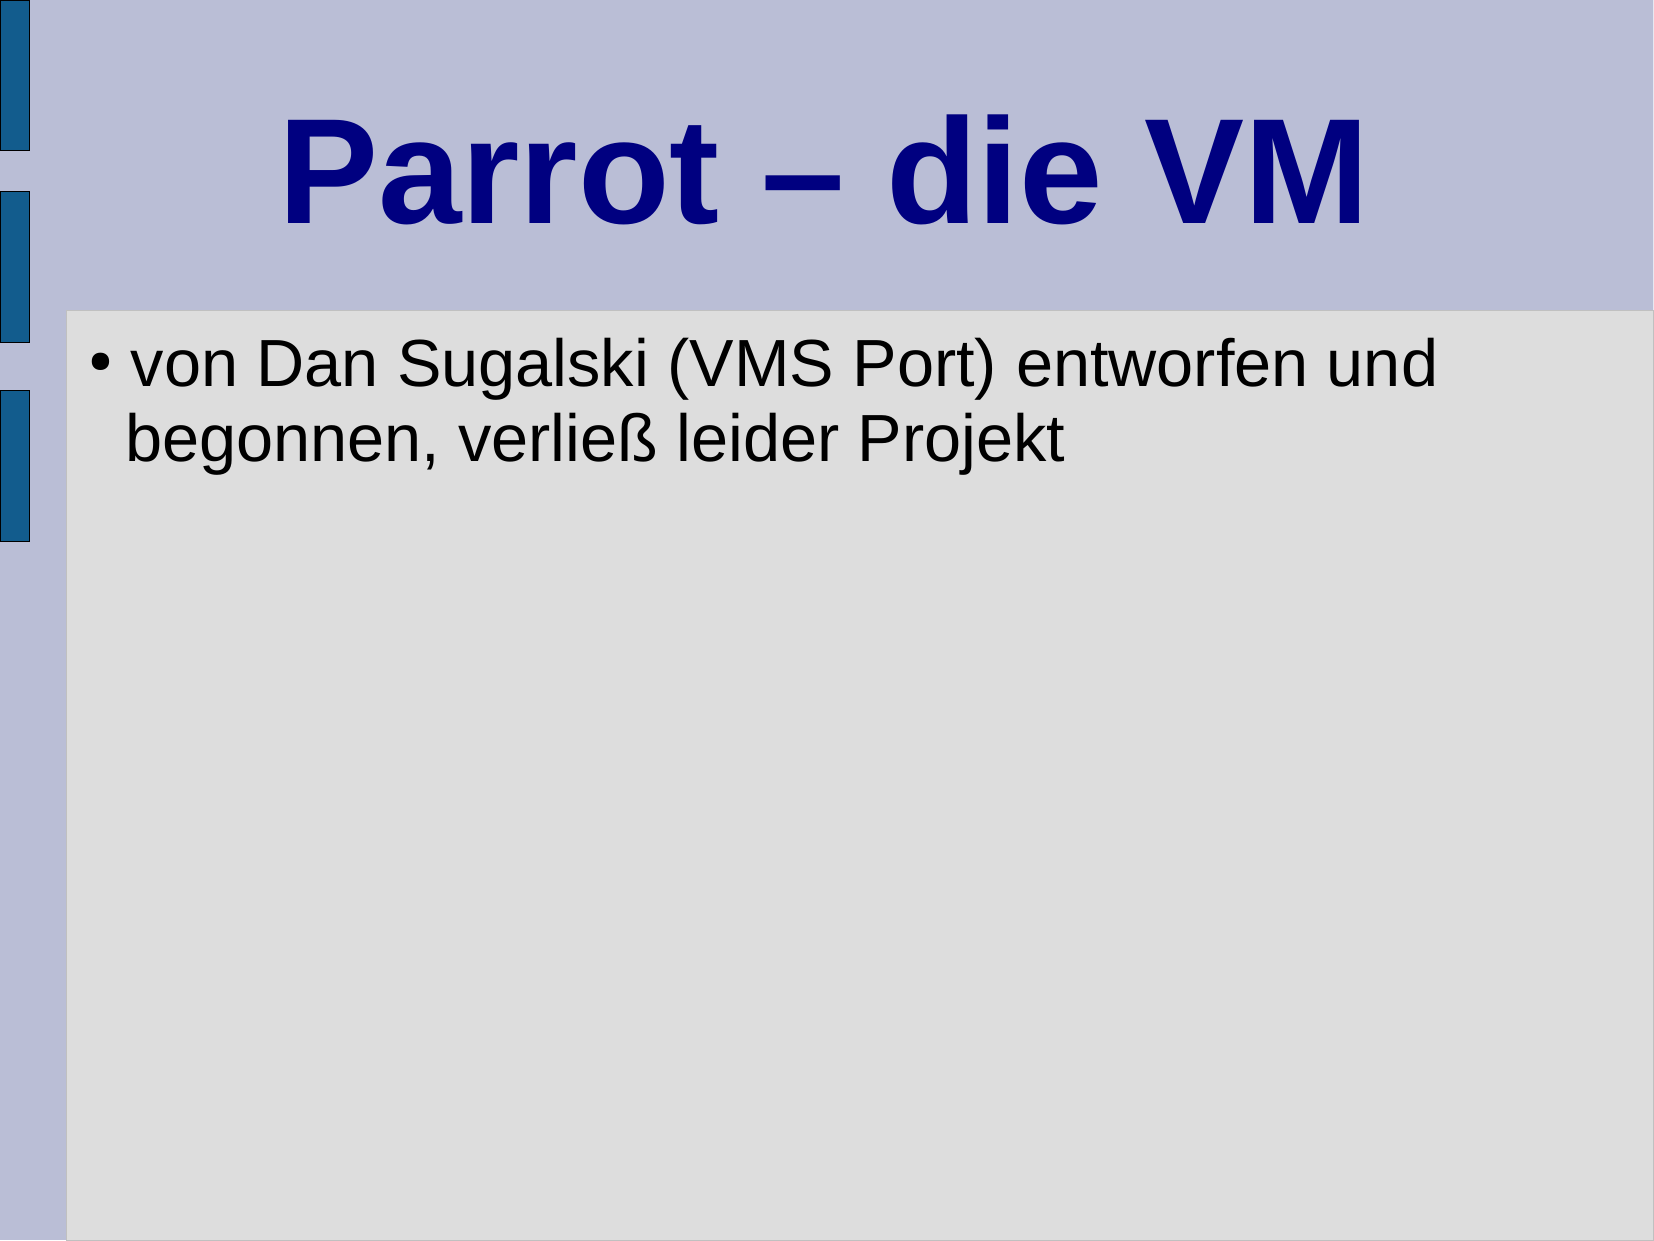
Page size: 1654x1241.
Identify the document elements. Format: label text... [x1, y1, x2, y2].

list von Dan Sugalski (VMS Port) entworfen und begonnen, verließ leider Projekt [88, 326, 1501, 1036]
title Parrot – die VM [118, 68, 1531, 276]
